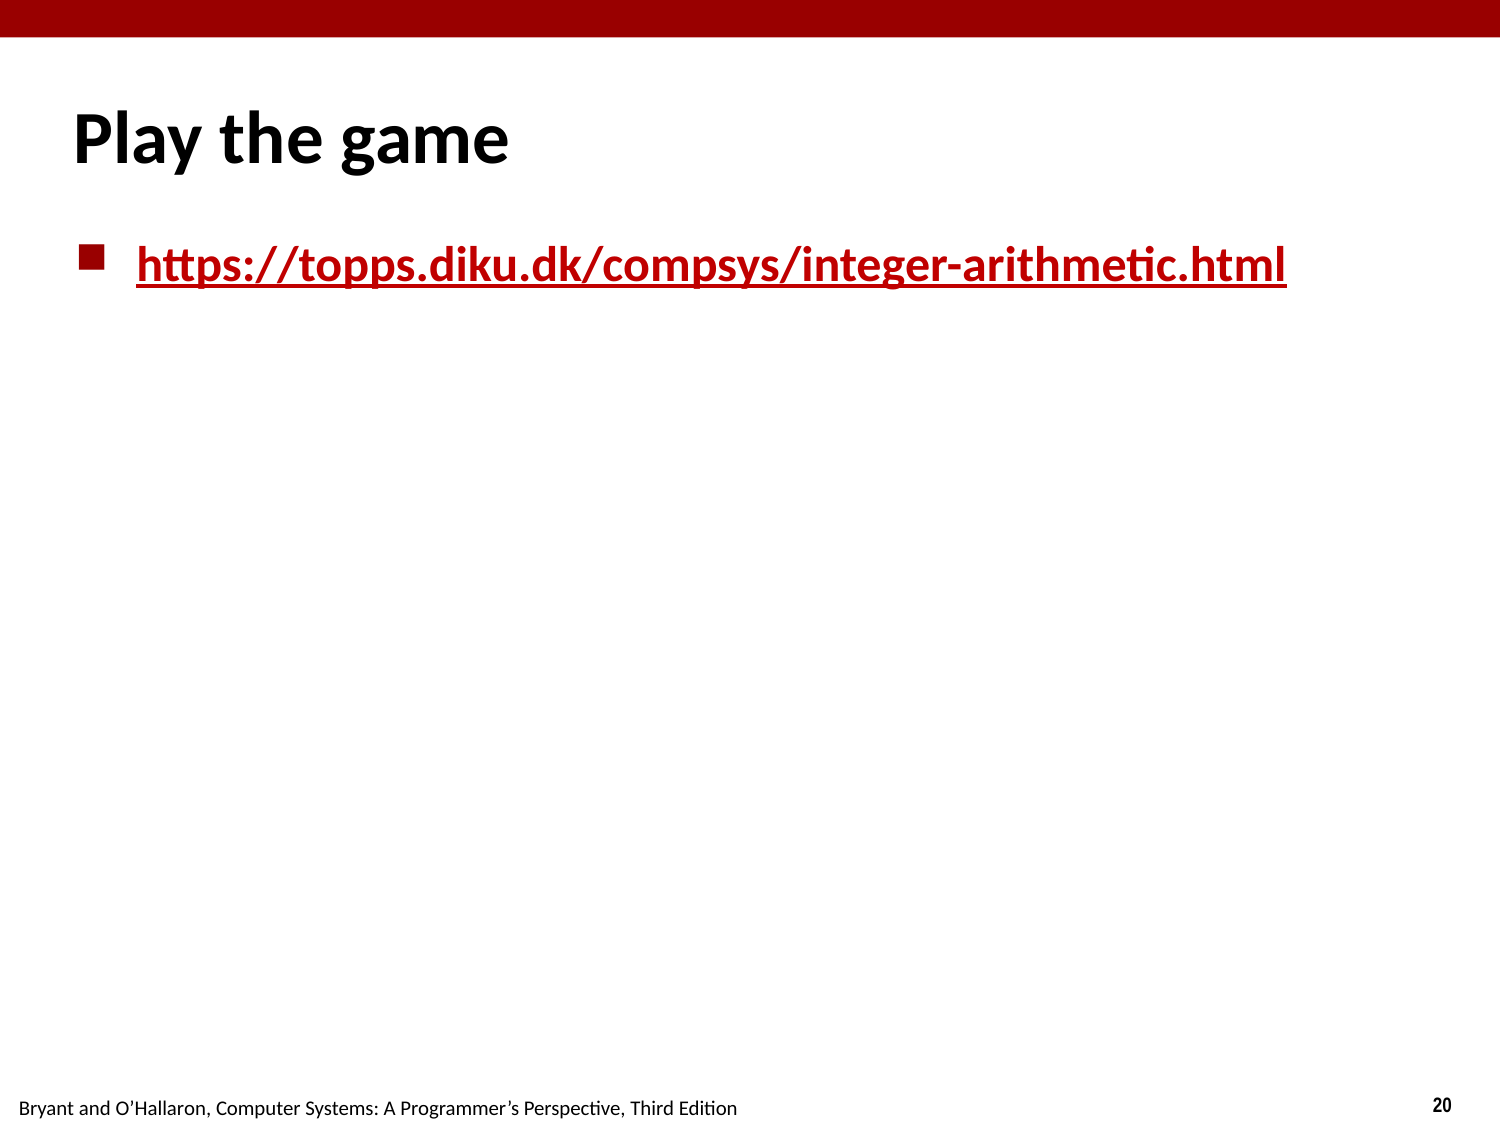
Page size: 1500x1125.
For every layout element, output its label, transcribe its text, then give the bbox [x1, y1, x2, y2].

title Play the game [58, 71, 1304, 197]
list https://topps.diku.dk/compsys/integer-arithmetic.html [65, 223, 1361, 1040]
